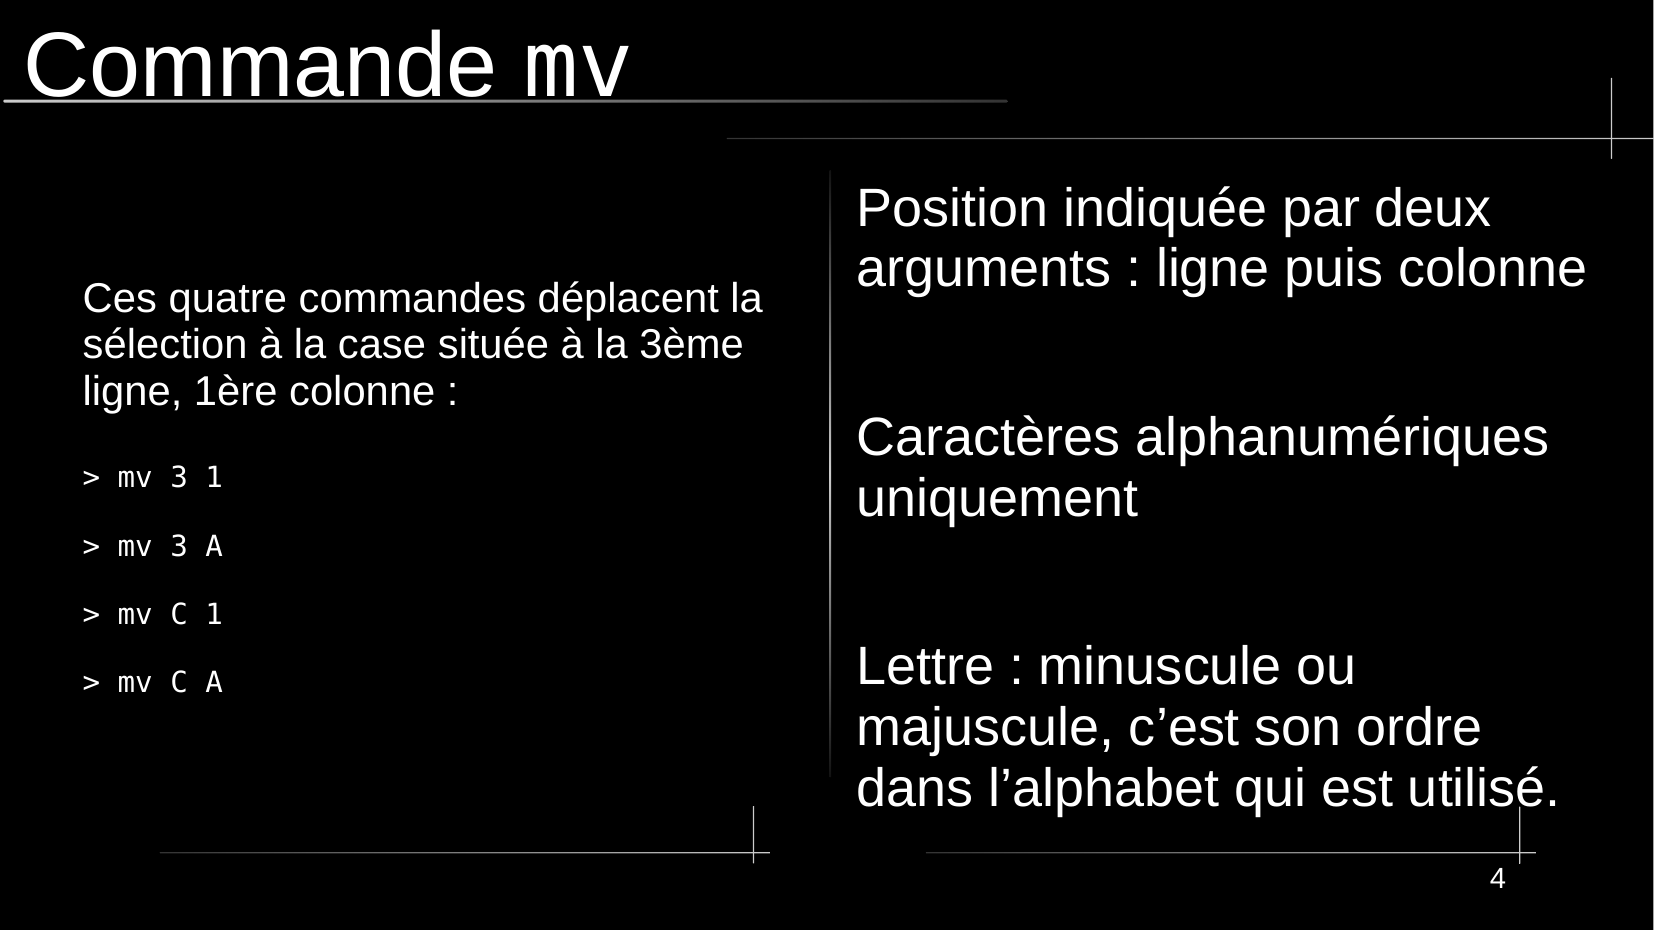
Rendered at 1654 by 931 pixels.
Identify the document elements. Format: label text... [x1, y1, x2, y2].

list Ces quatre commandes déplacent la sélection à la case située à la 3ème ligne, 1ère colonne : > mv 3 1 > mv 3 A > mv C 1 > mv C A [82, 147, 798, 827]
list Position indiquée par deux arguments : ligne puis colonne Caractères alphanumériques uniquement Lettre : minuscule ou majuscule, c’est son ordre dans l’alphabet qui est utilisé. [856, 177, 1595, 827]
title Commande mv [23, 11, 1589, 119]
